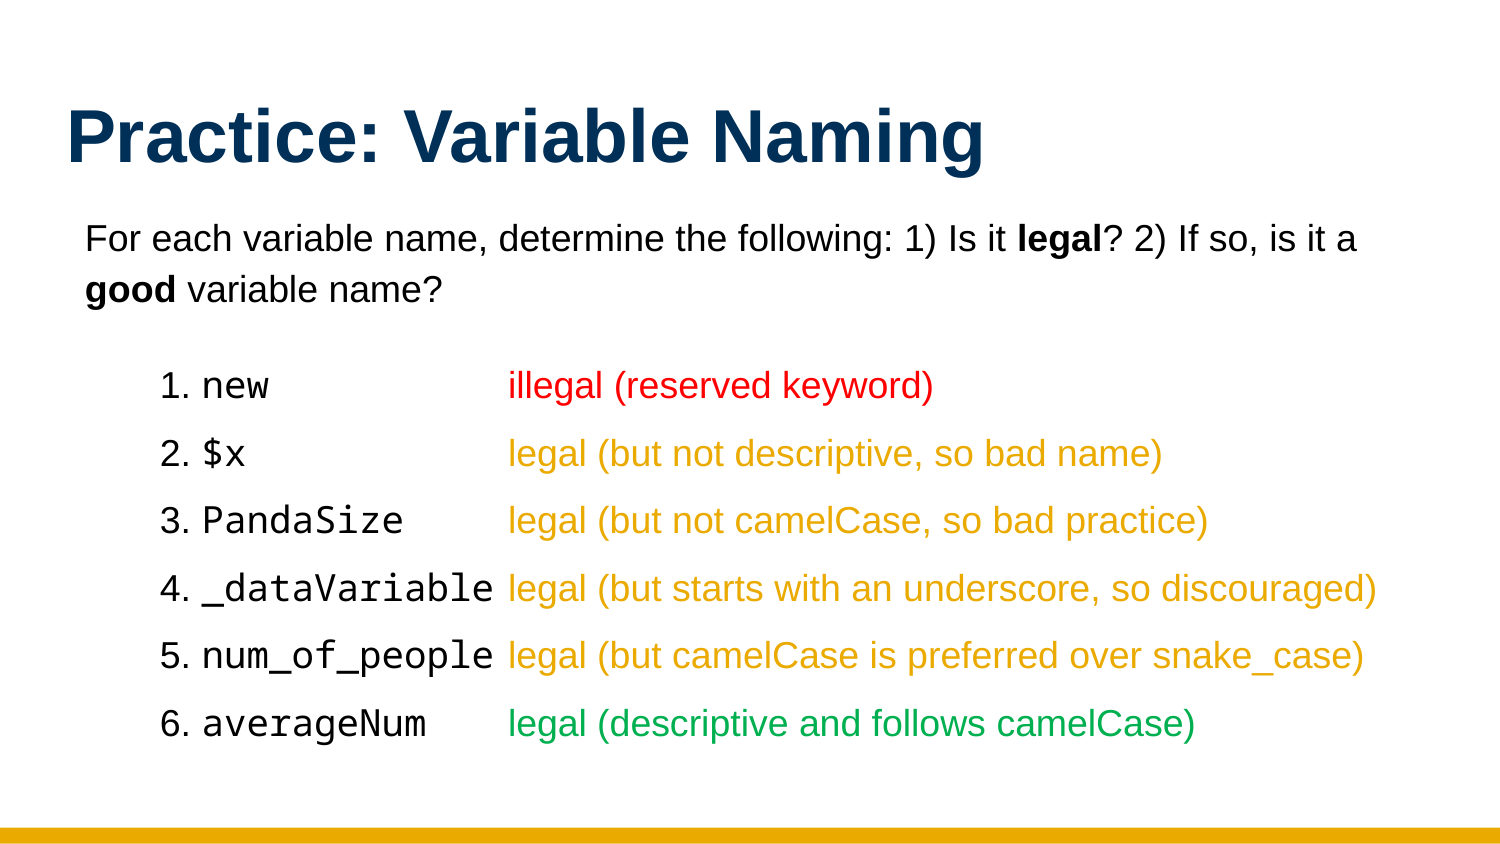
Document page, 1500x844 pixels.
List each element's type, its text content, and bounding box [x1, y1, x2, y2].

title Practice: Variable Naming [51, 72, 1449, 189]
list For each variable name, determine the following: 1) Is it legal? 2) If so, is it a good variable name? 1. new 2. $x 3. PandaSize 4. _dataVariable 5. num_of_people 6. averageNum [51, 191, 1449, 734]
text_box illegal (reserved keyword) legal (but not descriptive, so bad name) legal (but not camelCase, so bad practice) legal (but starts with an underscore, so discouraged) legal (but camelCase is preferred over snake_case) legal (descriptive and follows camelCase) [493, 331, 1416, 752]
